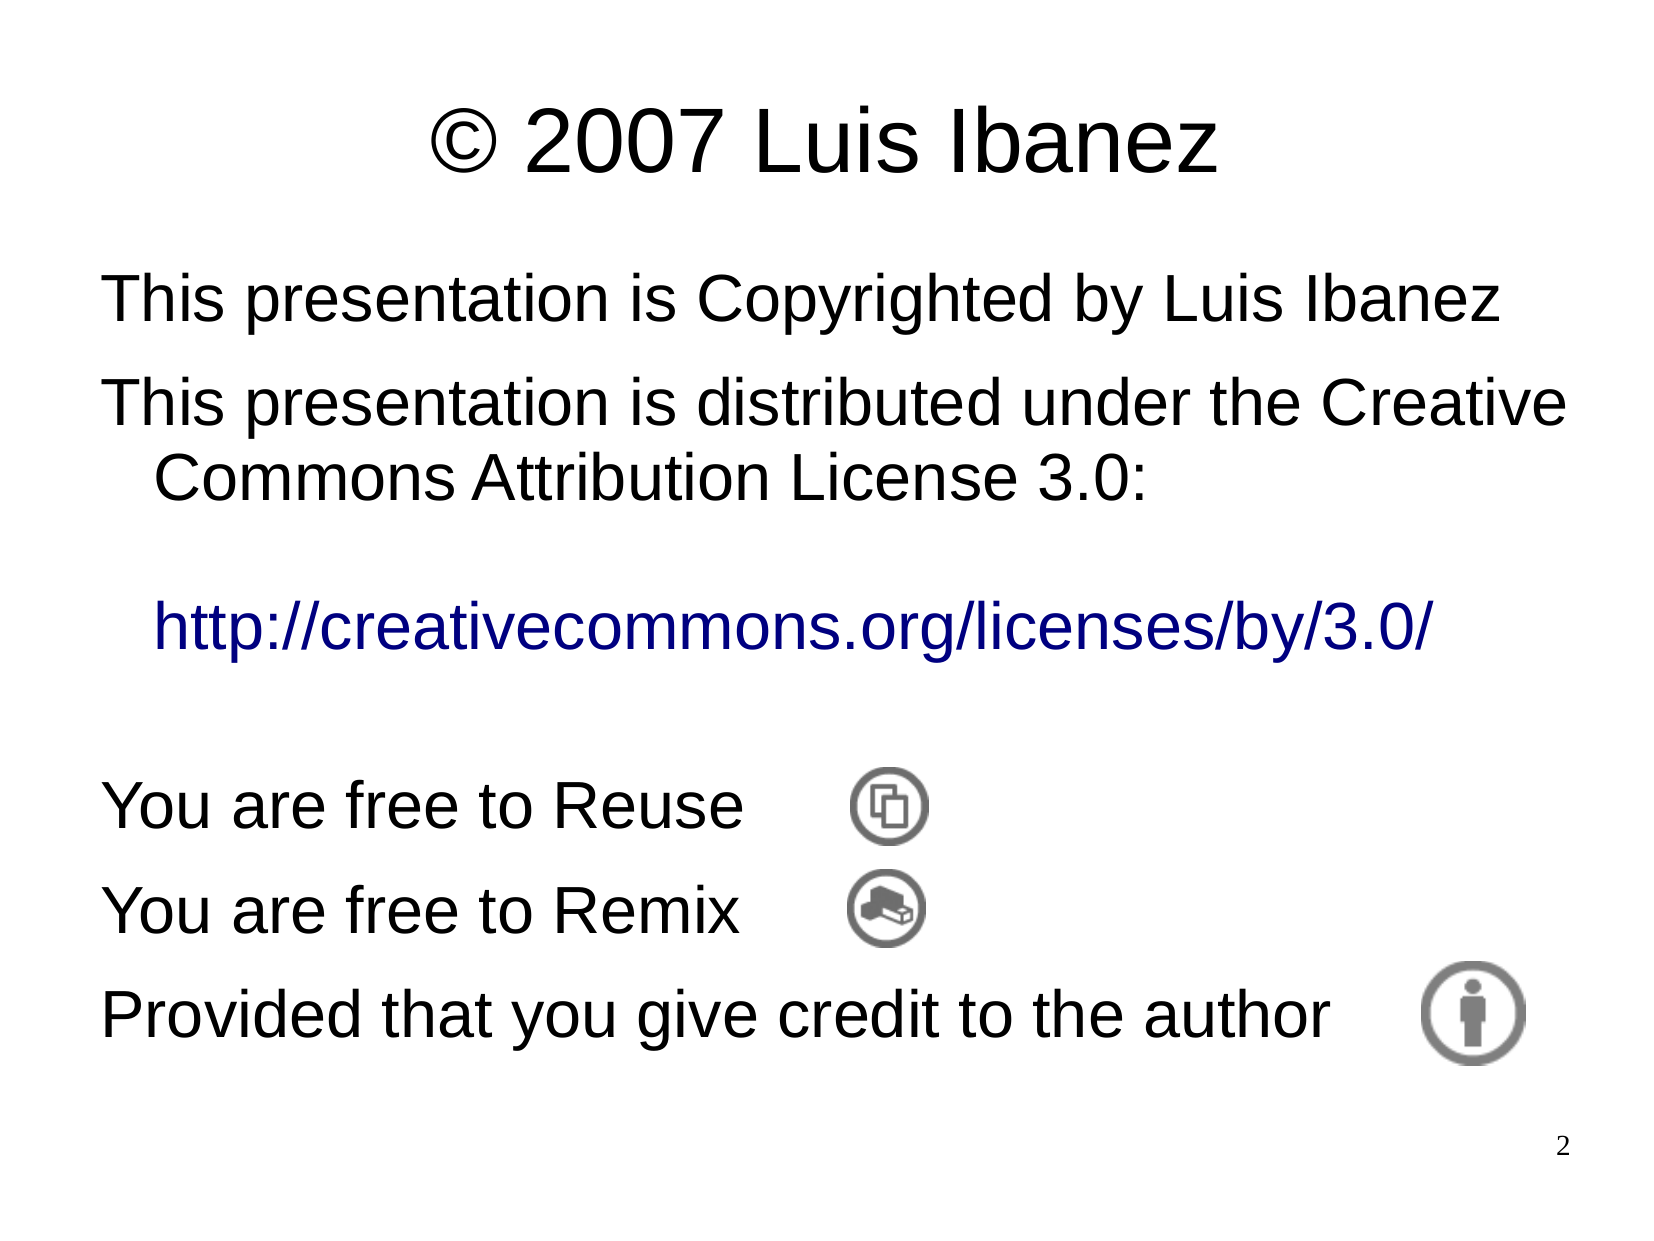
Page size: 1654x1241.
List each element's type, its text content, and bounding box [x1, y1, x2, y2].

title © 2007 Luis Ibanez [82, 37, 1571, 245]
picture [850, 767, 929, 846]
picture [1421, 961, 1526, 1066]
list This presentation is Copyrighted by Luis Ibanez This presentation is distributed under the Creative Commons Attribution License 3.0: http://creativecommons.org/licenses/by/3.0/ You are free to Reuse You are free to Remix Provided that you give credit to the author [82, 260, 1571, 1052]
picture [847, 869, 926, 948]
